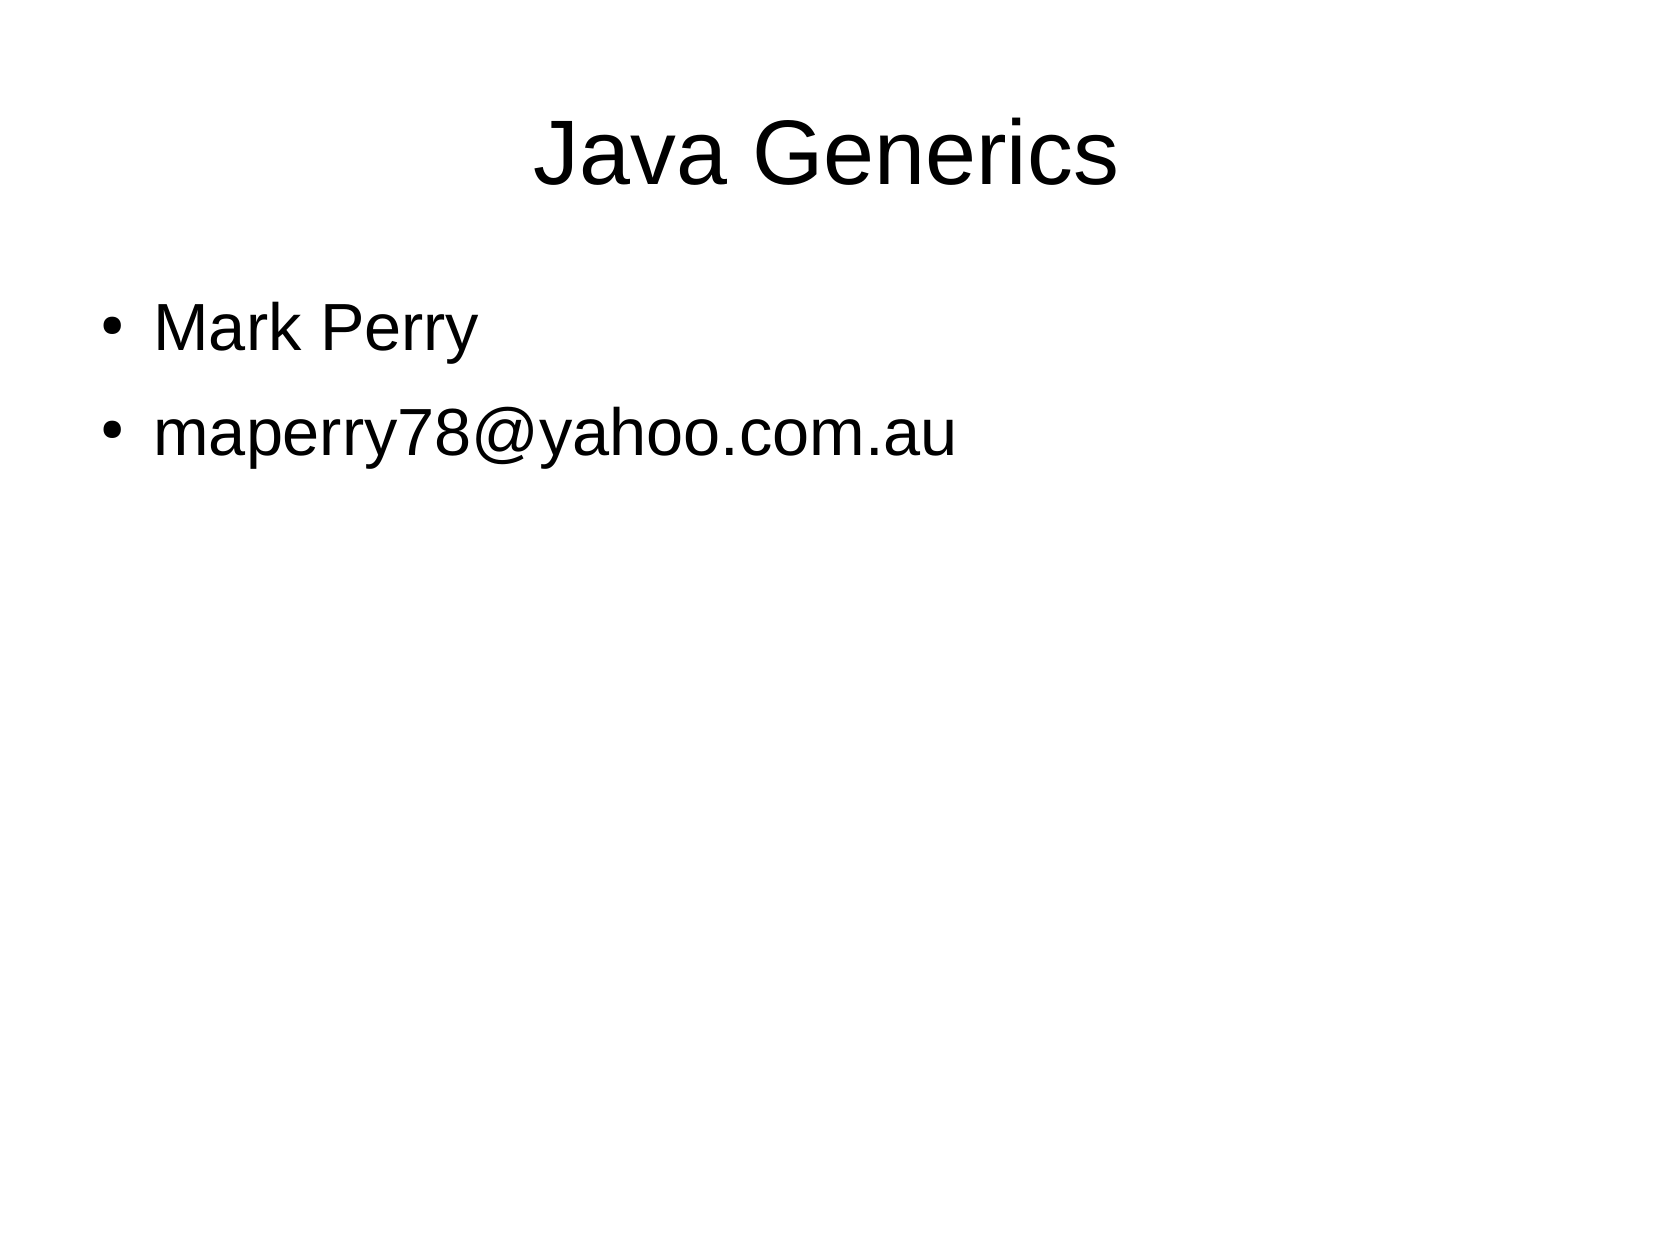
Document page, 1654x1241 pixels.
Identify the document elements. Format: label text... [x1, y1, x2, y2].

list Mark Perry maperry78@yahoo.com.au [82, 290, 1571, 1010]
title Java Generics [82, 49, 1571, 257]
